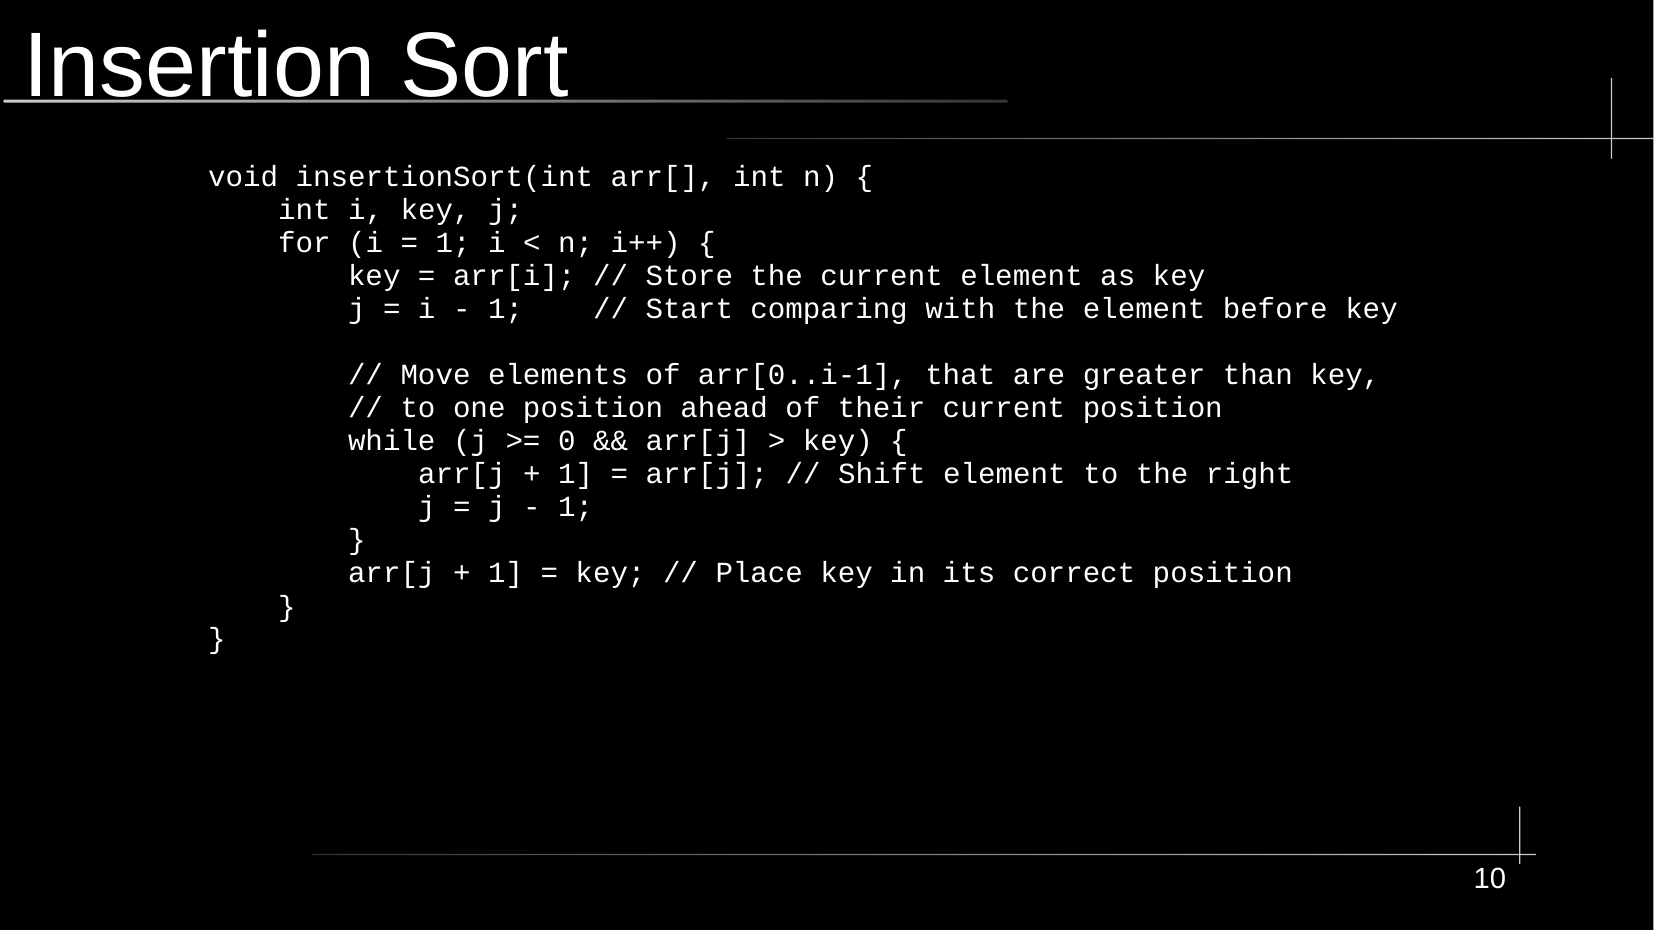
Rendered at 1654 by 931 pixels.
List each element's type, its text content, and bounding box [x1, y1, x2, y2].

text_box void insertionSort(int arr[], int n) { int i, key, j; for (i = 1; i < n; i++) { key = arr[i]; // Store the current element as key j = i - 1; // Start comparing with the element before key // Move elements of arr[0..i-1], that are greater than key, // to one position ahead of their current position while (j >= 0 && arr[j] > key) { arr[j + 1] = arr[j]; // Shift element to the right j = j - 1; } arr[j + 1] = key; // Place key in its correct position } } [193, 155, 1469, 705]
title Insertion Sort [23, 11, 1589, 119]
